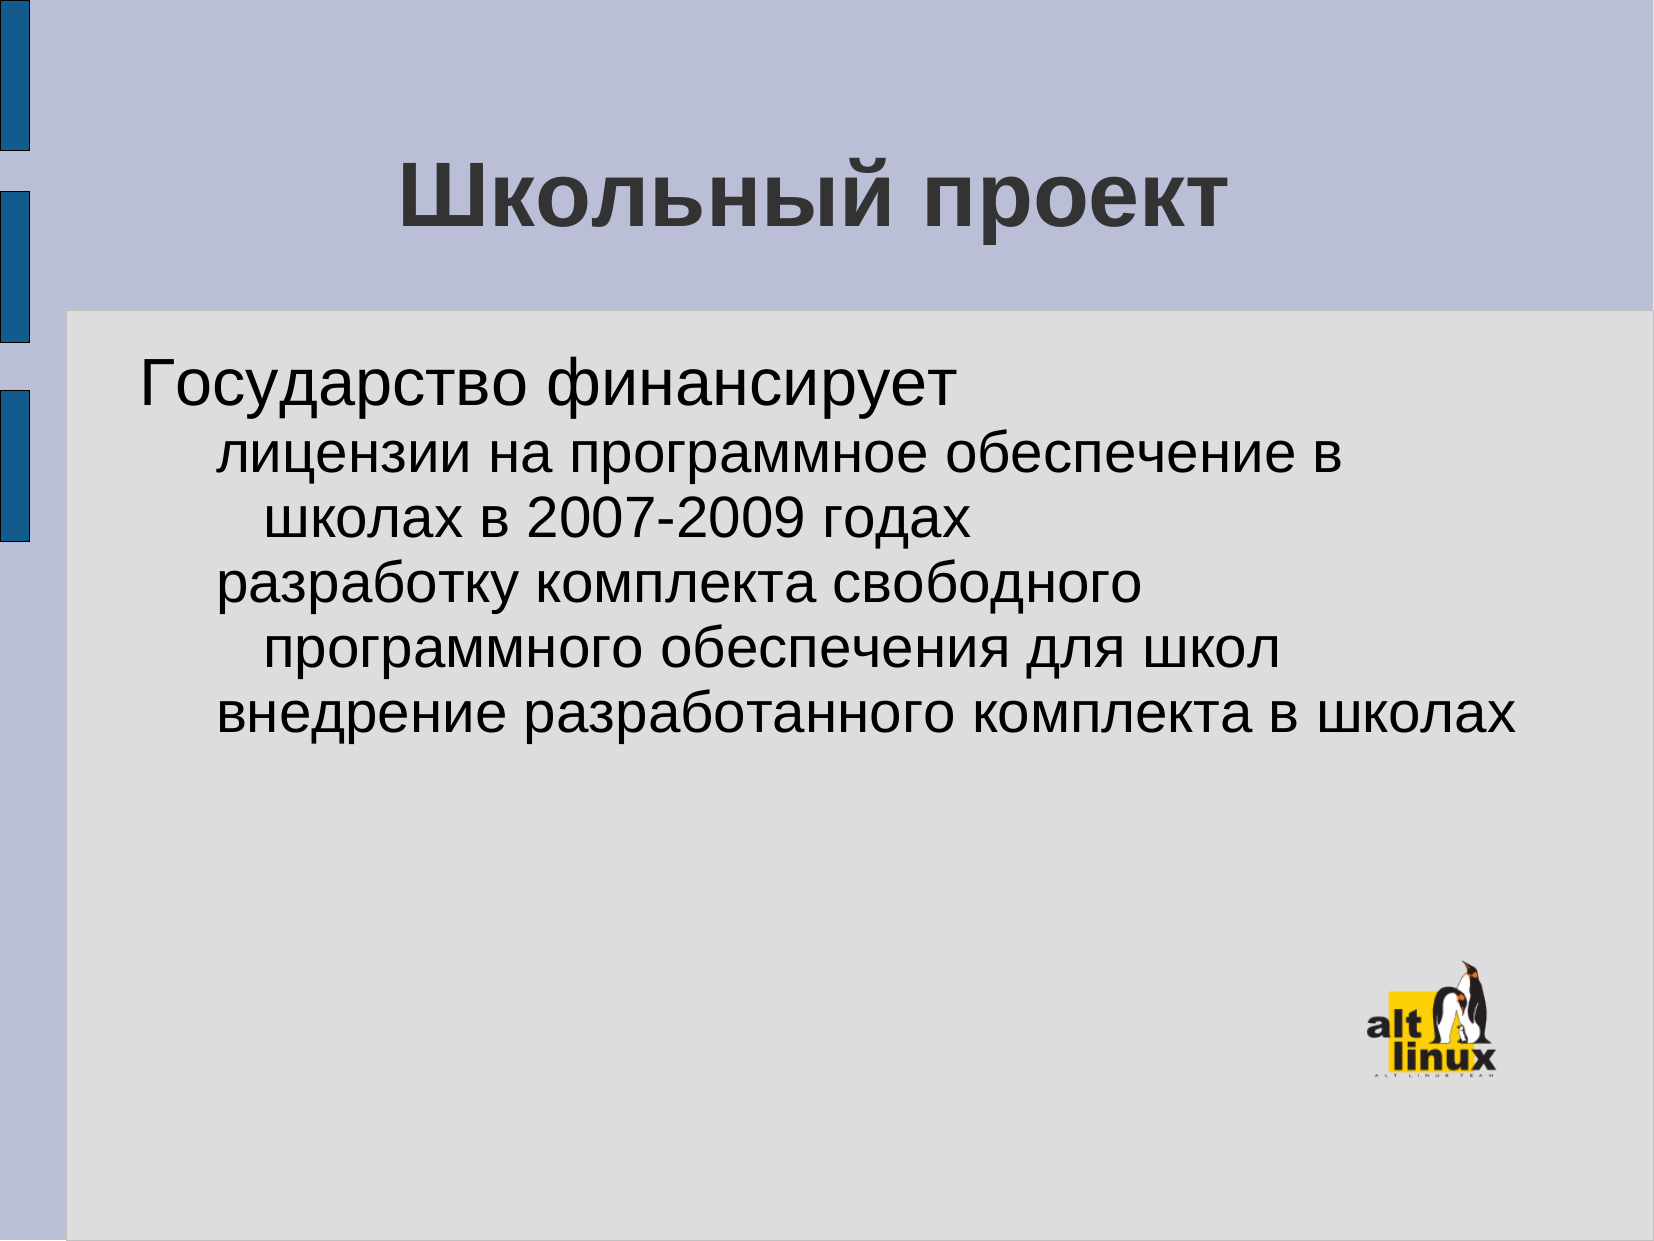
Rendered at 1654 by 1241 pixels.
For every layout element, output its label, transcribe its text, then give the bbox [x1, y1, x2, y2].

title Школьный проект [121, 91, 1534, 299]
list Государство финансирует лицензии на программное обеспечение в школах в 2007-2009 годах разработку комплекта свободного программного обеспечения для школ внедрение разработанного комплекта в школах [121, 344, 1534, 1112]
